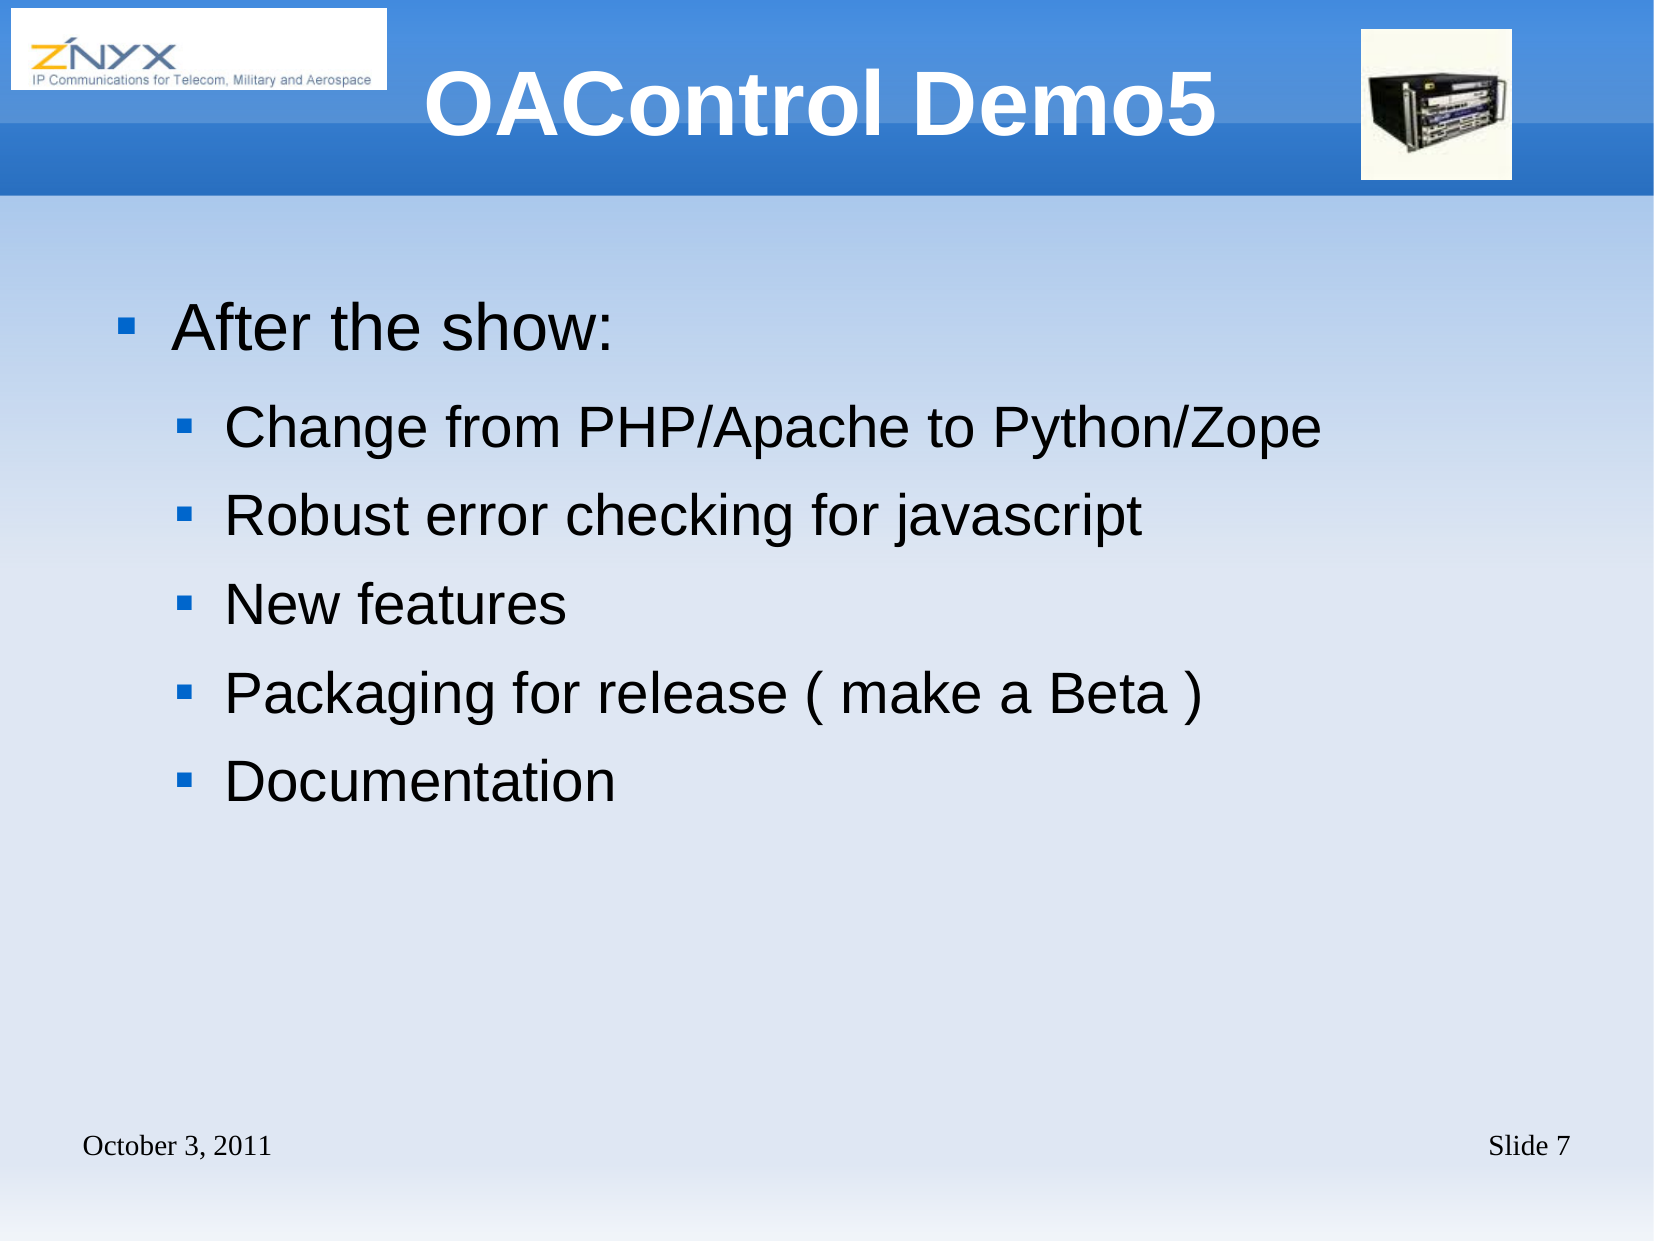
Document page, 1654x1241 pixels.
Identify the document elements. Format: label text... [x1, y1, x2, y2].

title OAControl Demo5 [76, 0, 1565, 208]
list After the show: Change from PHP/Apache to Python/Zope Robust error checking for javascript New features Packaging for release ( make a Beta ) Documentation [82, 290, 1571, 1109]
picture [0, 0, 1654, 1241]
